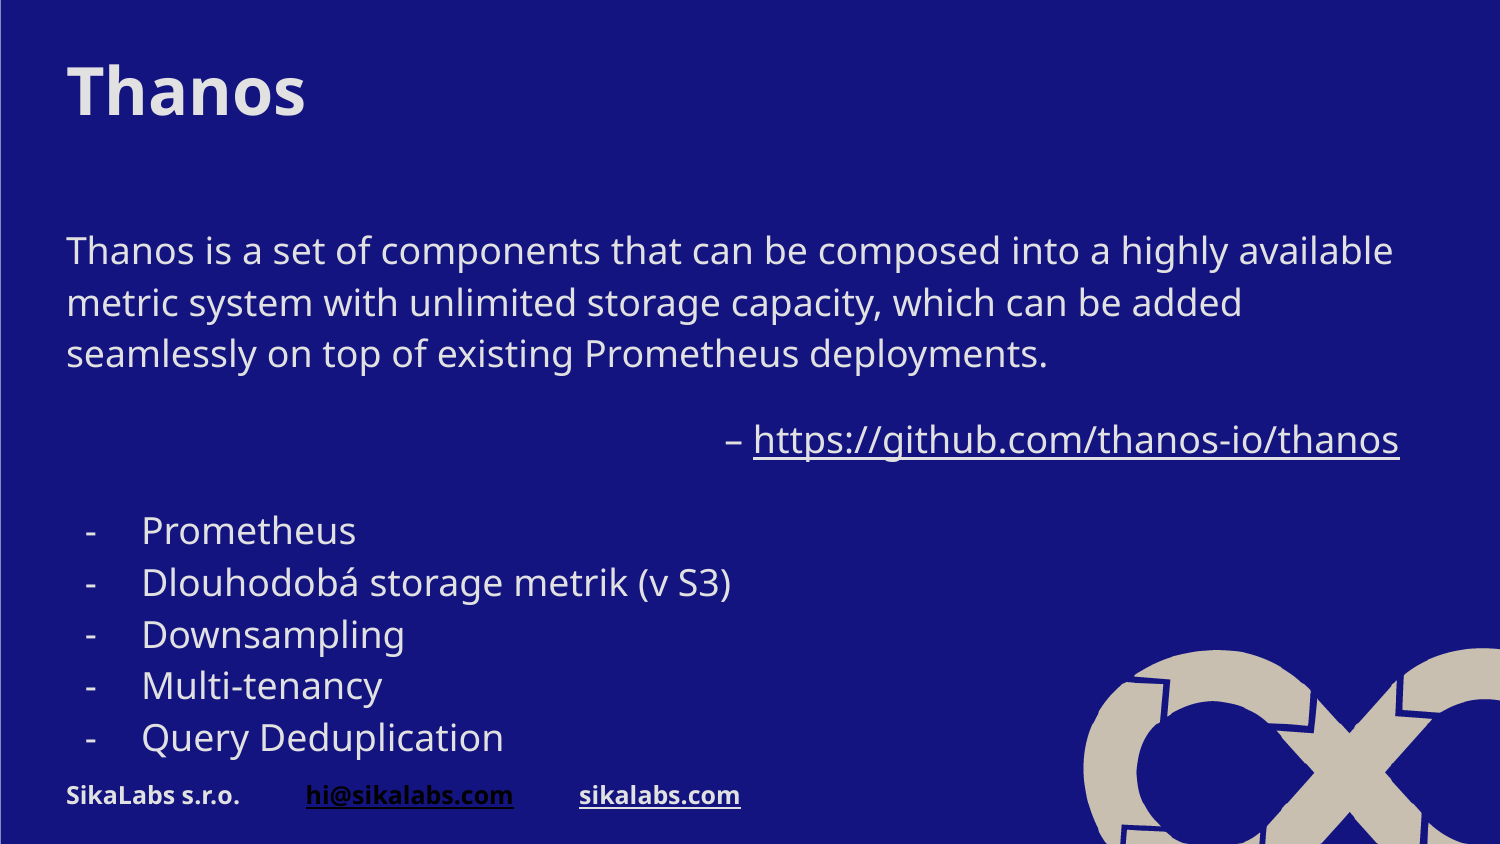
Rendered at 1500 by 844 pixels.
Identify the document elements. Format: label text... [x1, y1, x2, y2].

picture [0, 0, 1500, 844]
list Thanos is a set of components that can be composed into a highly available metric system with unlimited storage capacity, which can be added seamlessly on top of existing Prometheus deployments. – https://github.com/thanos-io/thanos Prometheus Dlouhodobá storage metrik (v S3) Downsampling Multi-tenancy Query Deduplication [51, 205, 1425, 688]
title Thanos [51, 33, 1449, 128]
